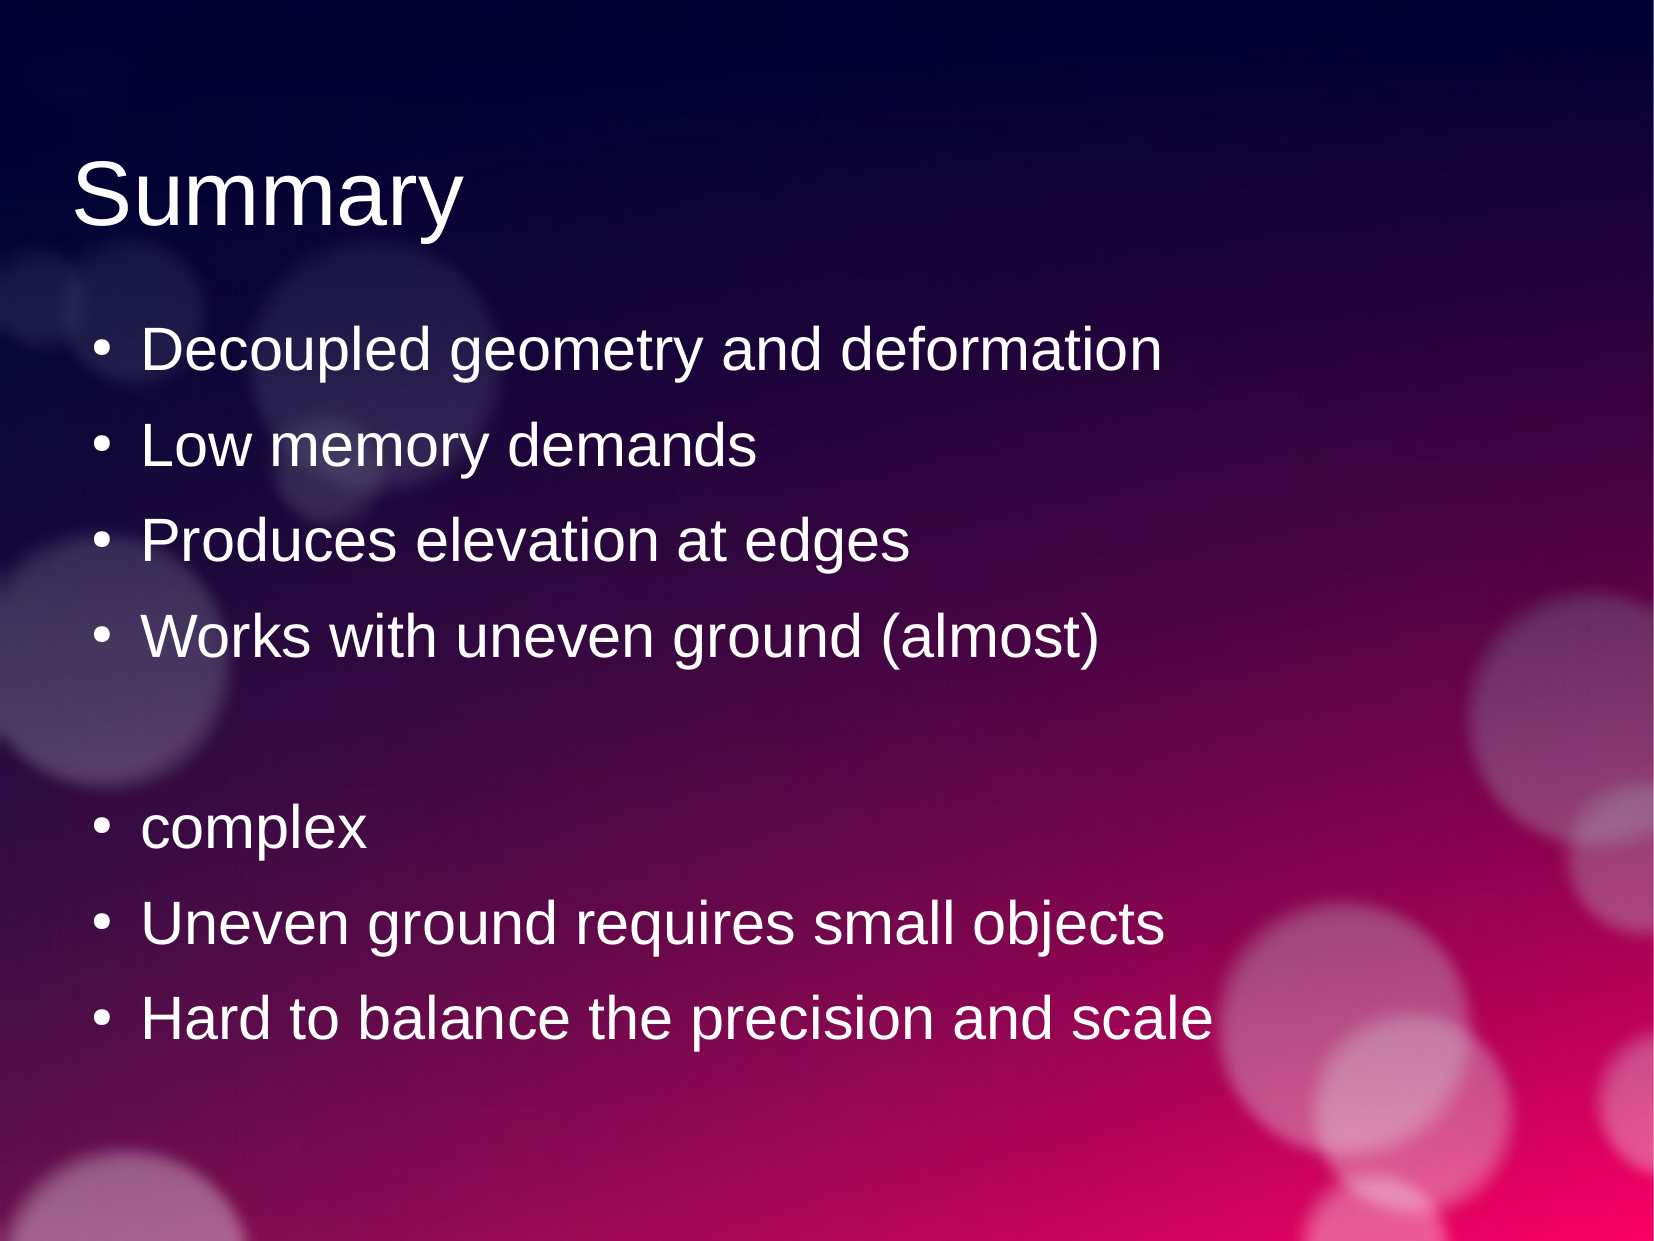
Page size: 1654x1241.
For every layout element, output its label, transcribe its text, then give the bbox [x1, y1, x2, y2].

list Decoupled geometry and deformation Low memory demands Produces elevation at edges Works with uneven ground (almost) complex Uneven ground requires small objects Hard to balance the precision and scale [75, 315, 1564, 1058]
picture [0, 0, 1654, 1241]
title Summary [71, 90, 1561, 298]
